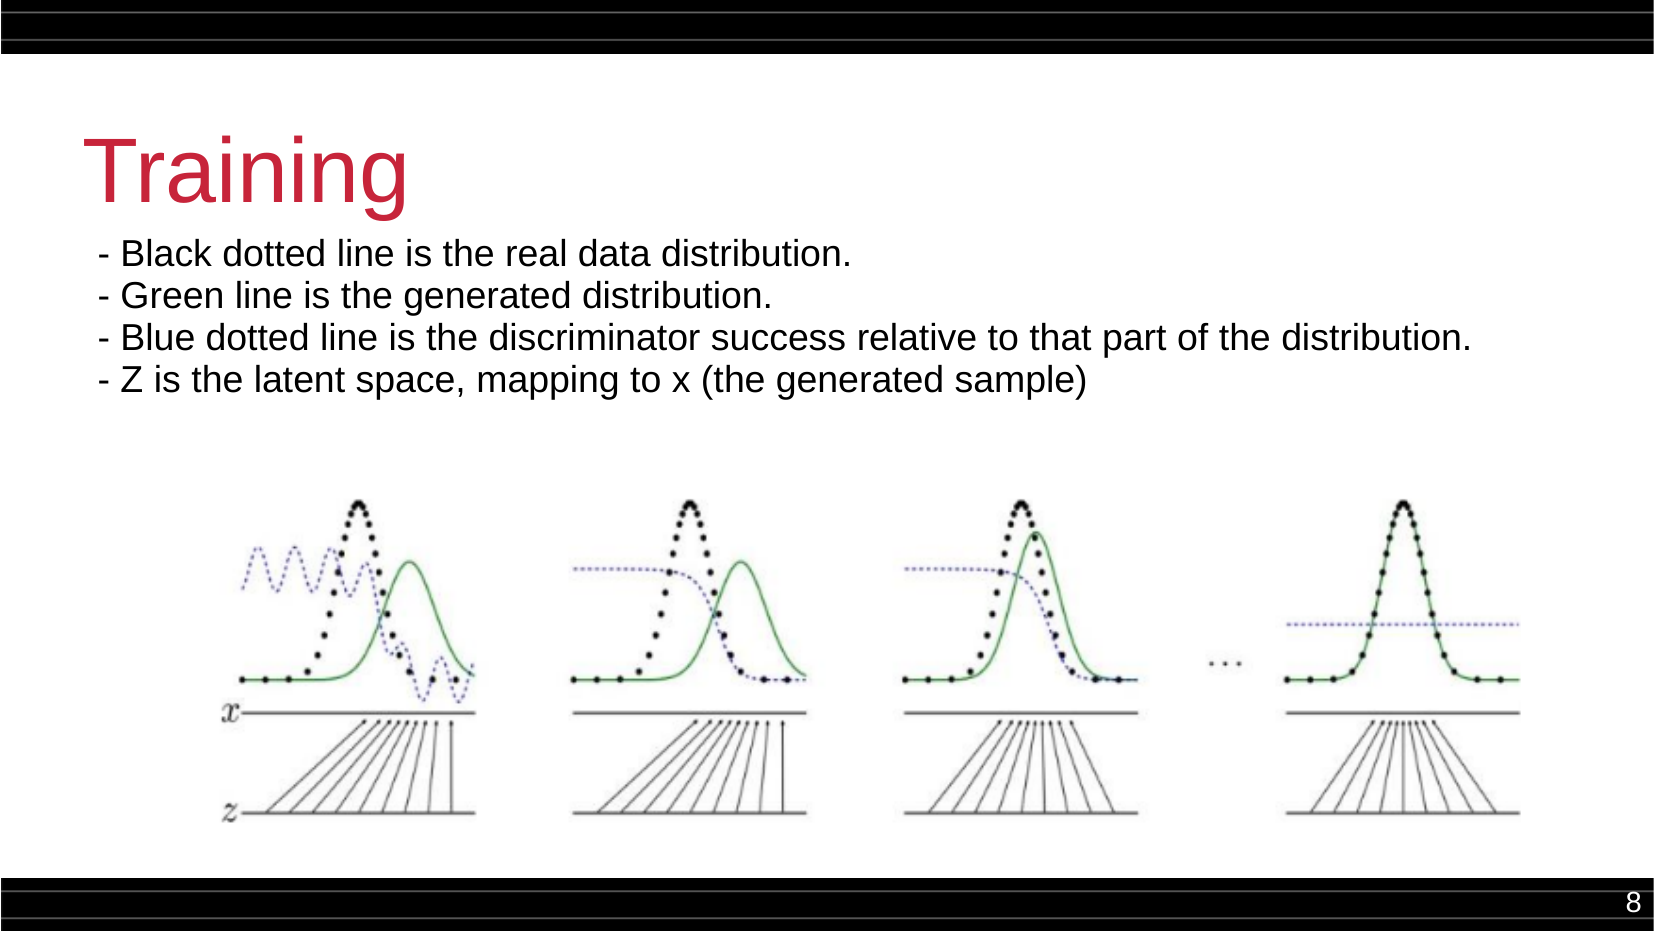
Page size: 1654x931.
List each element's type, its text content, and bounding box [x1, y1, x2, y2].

text_box - Black dotted line is the real data distribution. - Green line is the generated distribution. - Blue dotted line is the discriminator success relative to that part of the distribution. - Z is the latent space, mapping to x (the generated sample) [82, 225, 1576, 408]
picture [1, 878, 1654, 931]
picture [81, 445, 1654, 851]
picture [1, 0, 1654, 54]
title Training [82, 92, 1571, 225]
